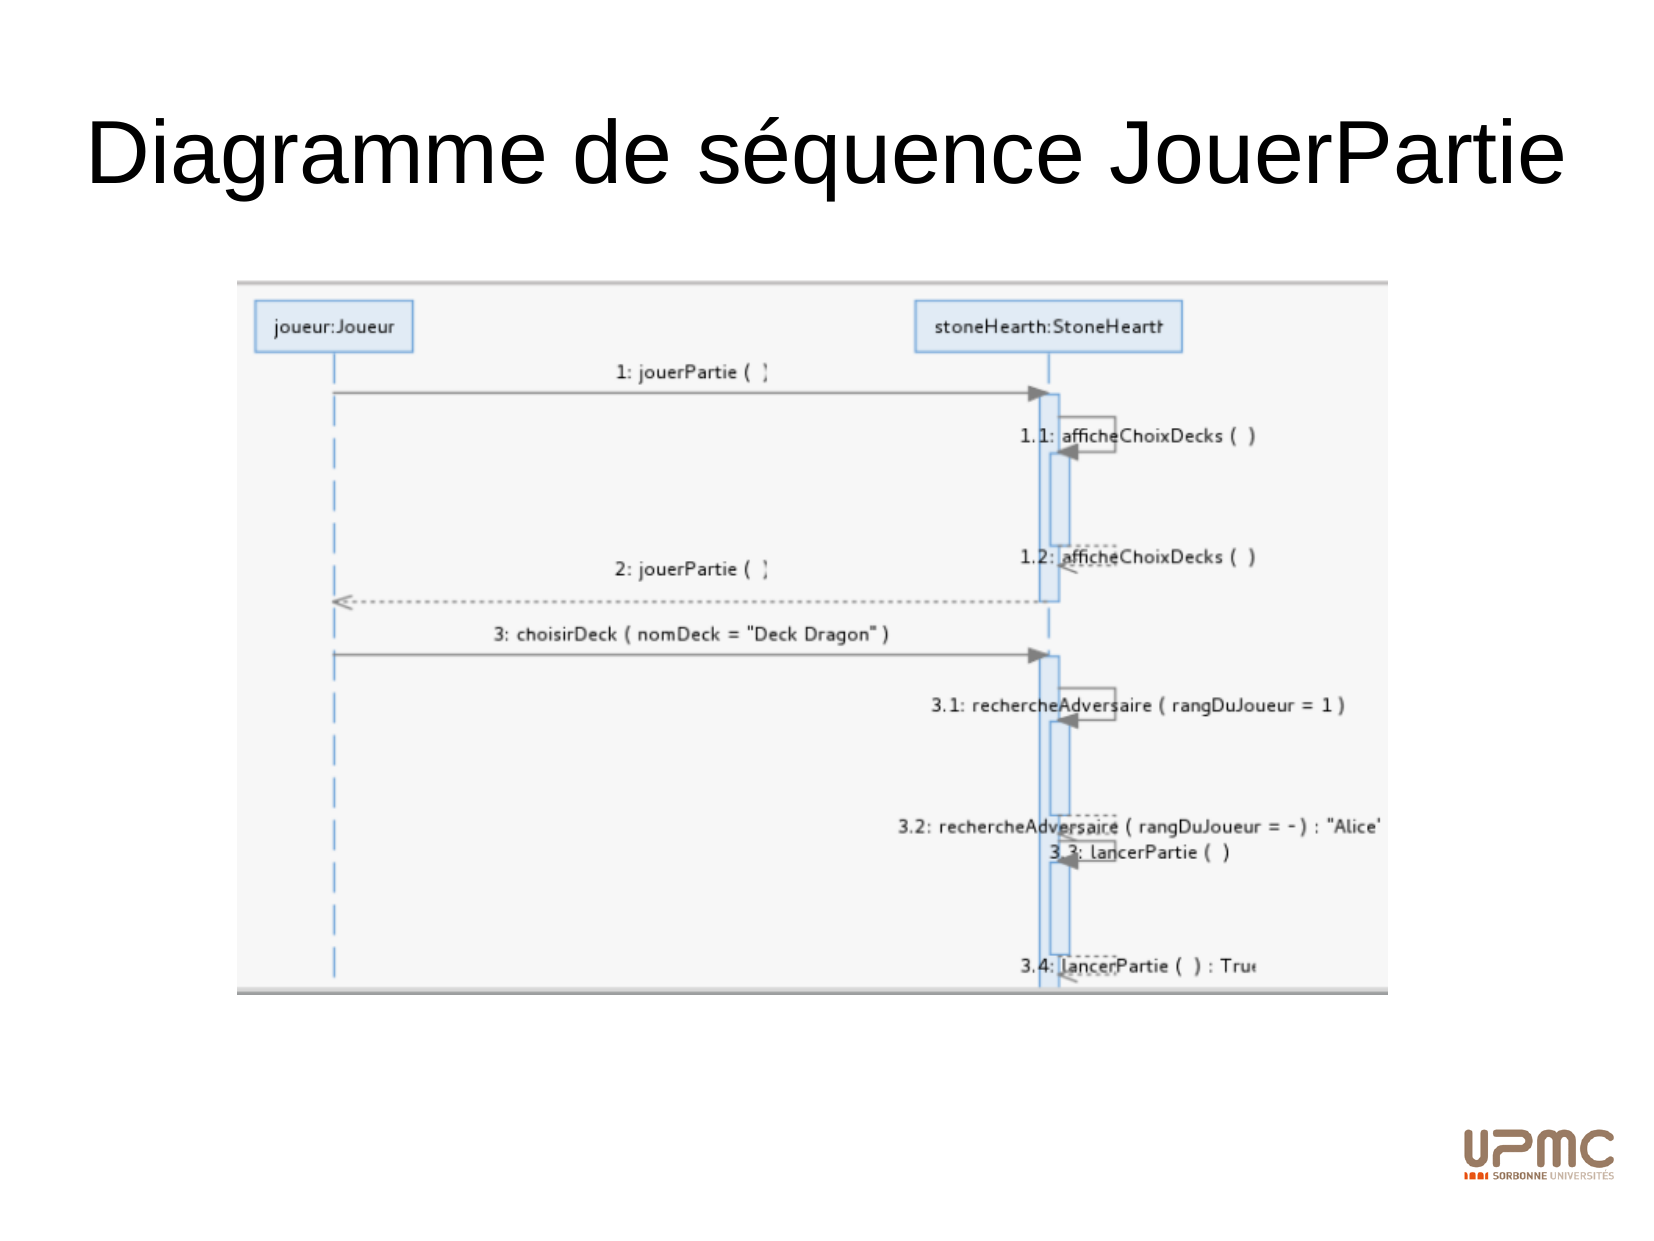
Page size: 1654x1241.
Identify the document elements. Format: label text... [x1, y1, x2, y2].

title Diagramme de séquence JouerPartie [82, 49, 1571, 257]
picture [1464, 1104, 1614, 1205]
picture [237, 280, 1388, 996]
